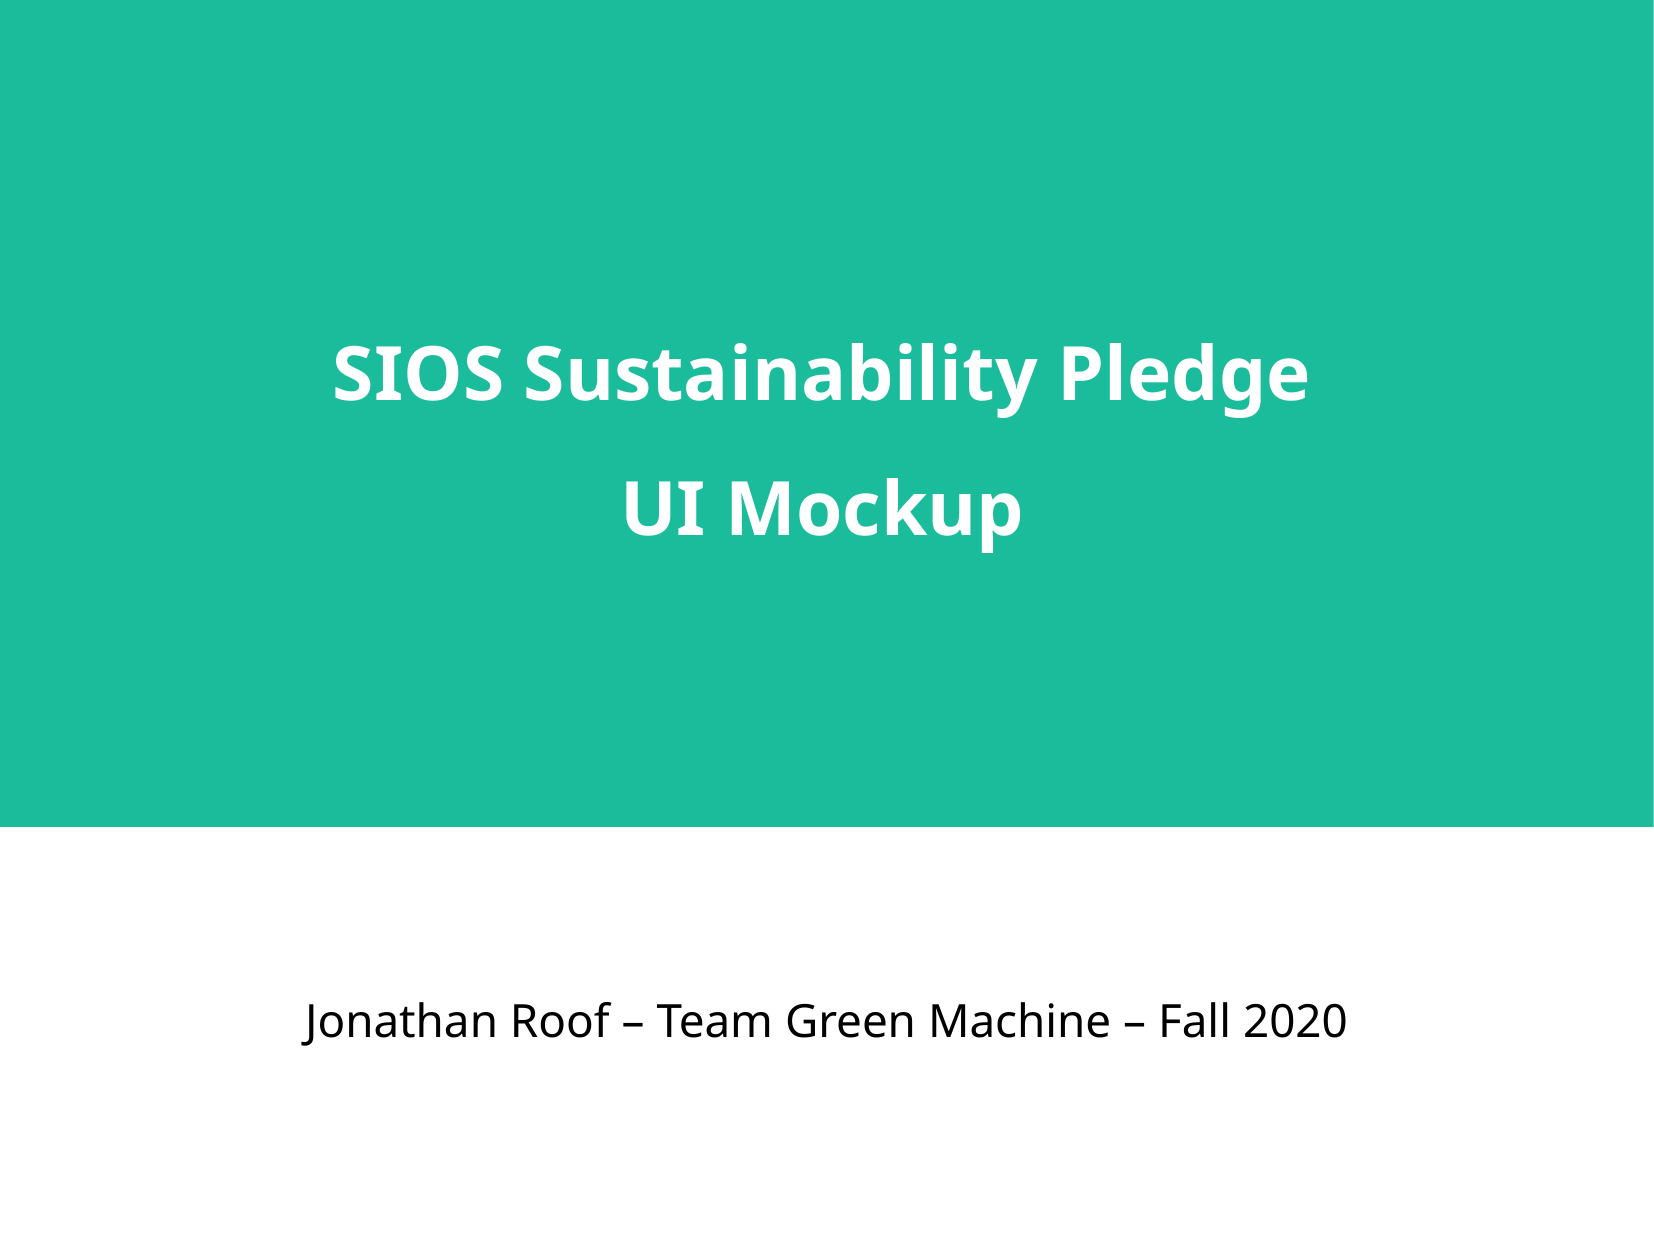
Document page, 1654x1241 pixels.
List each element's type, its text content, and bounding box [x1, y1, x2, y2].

title SIOS Sustainability Pledge UI Mockup [54, 274, 1591, 558]
subtitle Jonathan Roof – Team Green Machine – Fall 2020 [59, 990, 1595, 1047]
